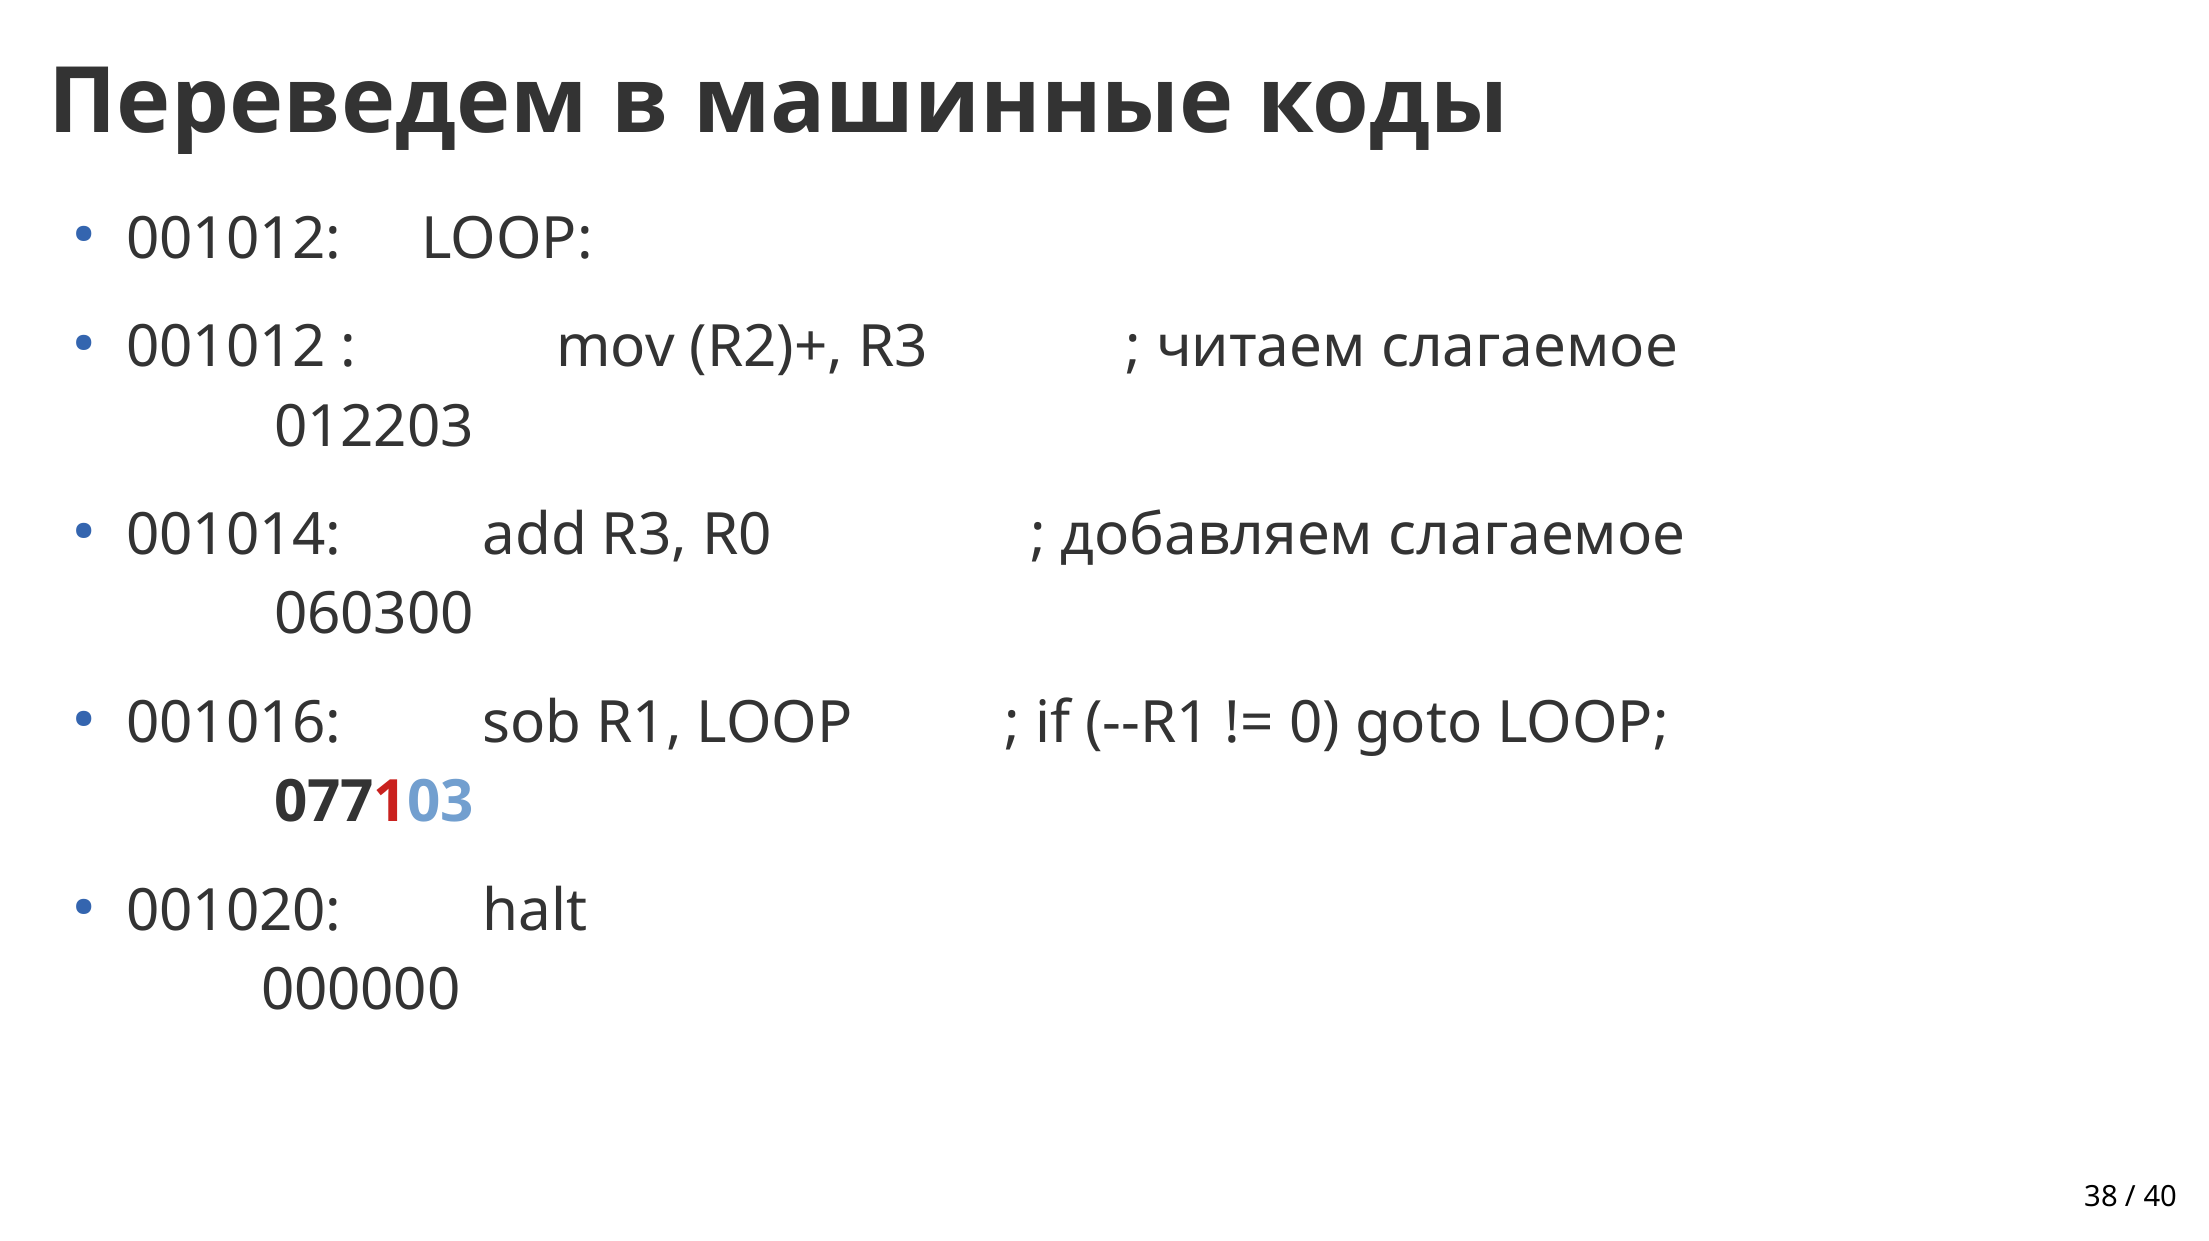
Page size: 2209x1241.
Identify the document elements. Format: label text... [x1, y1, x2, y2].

title Переведем в машинные коды [48, 34, 2174, 160]
list 001012: LOOP: 001012 : mov (R2)+, R3 ; читаем слагаемое 012203 001014: add R3, R0 ; добавляем слагаемое 060300 001016: sob R1, LOOP ; if (--R1 != 0) goto LOOP; 077103 001020: halt 000000 [55, 195, 1690, 1177]
